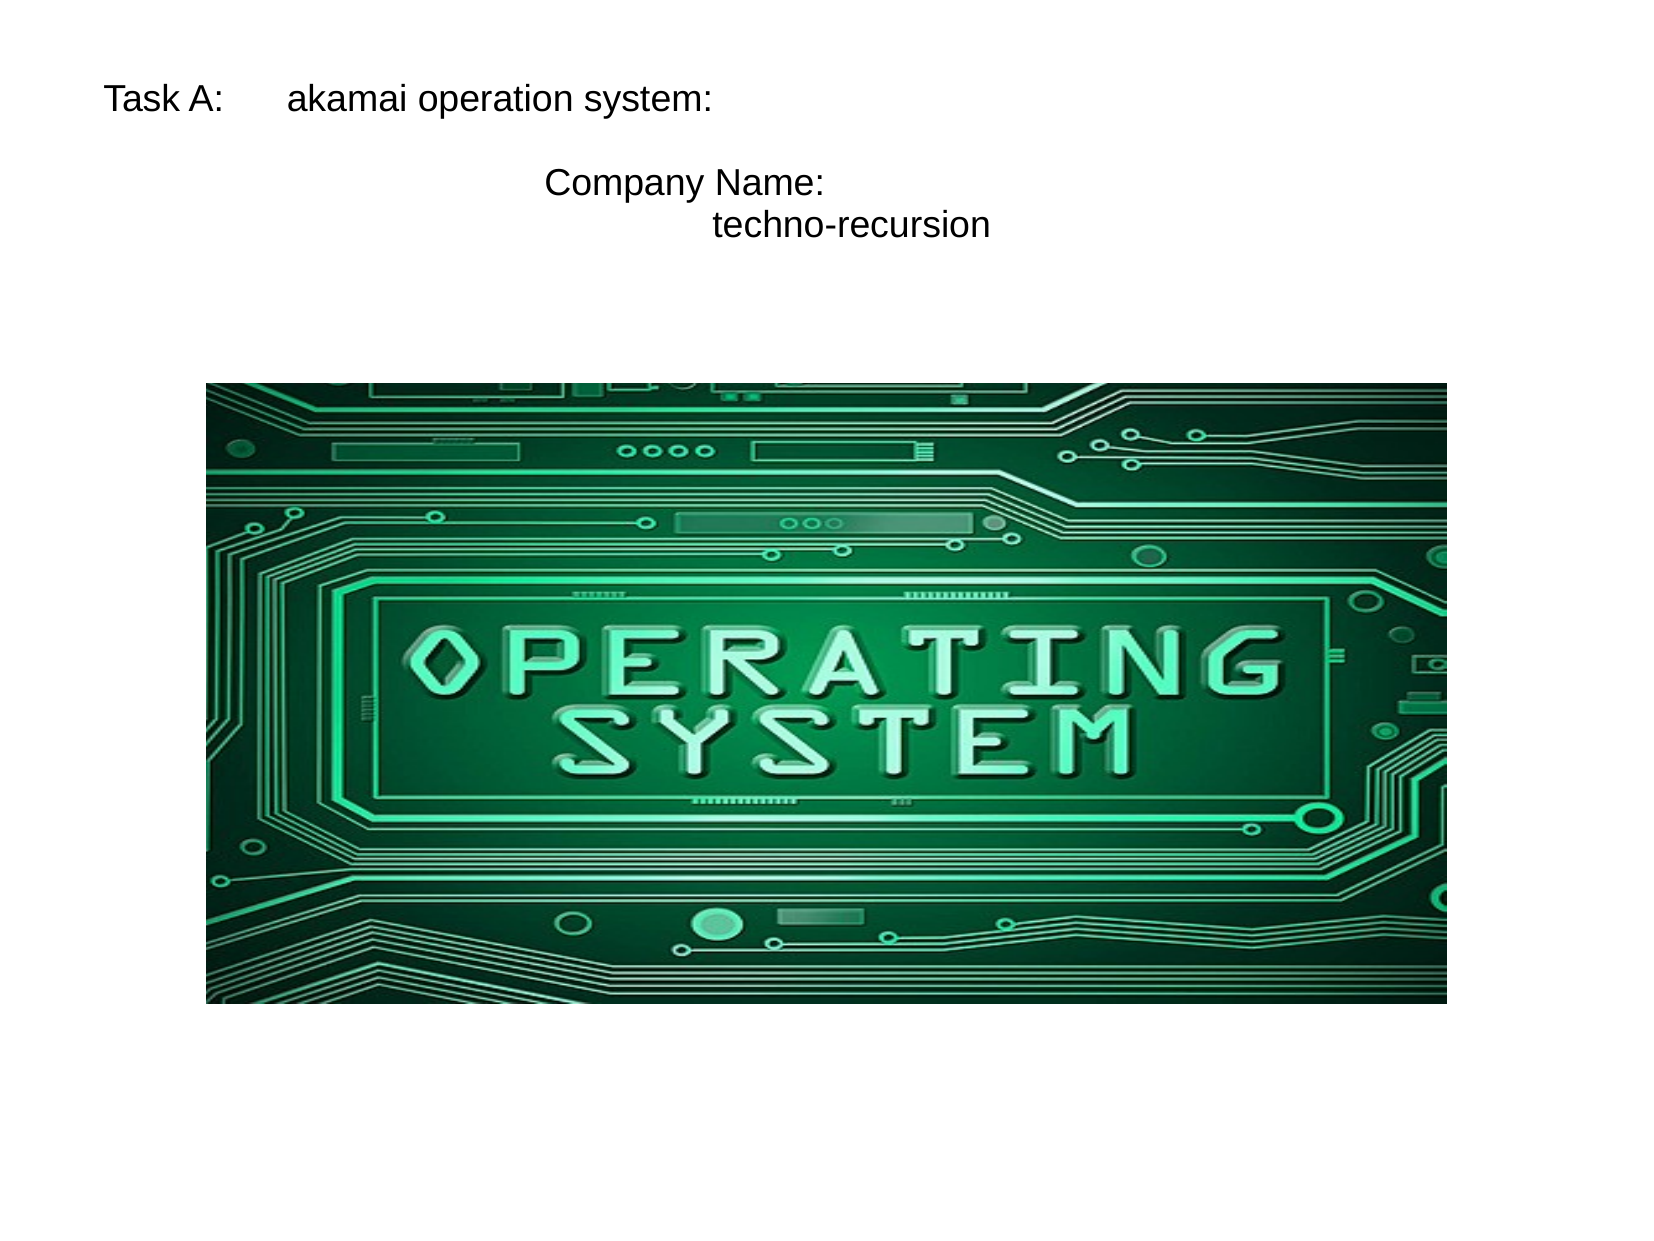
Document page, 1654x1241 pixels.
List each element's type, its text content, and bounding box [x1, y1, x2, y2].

picture [206, 383, 1447, 1004]
text_box Task A: akamai operation system: Company Name: techno-recursion [88, 70, 1595, 296]
